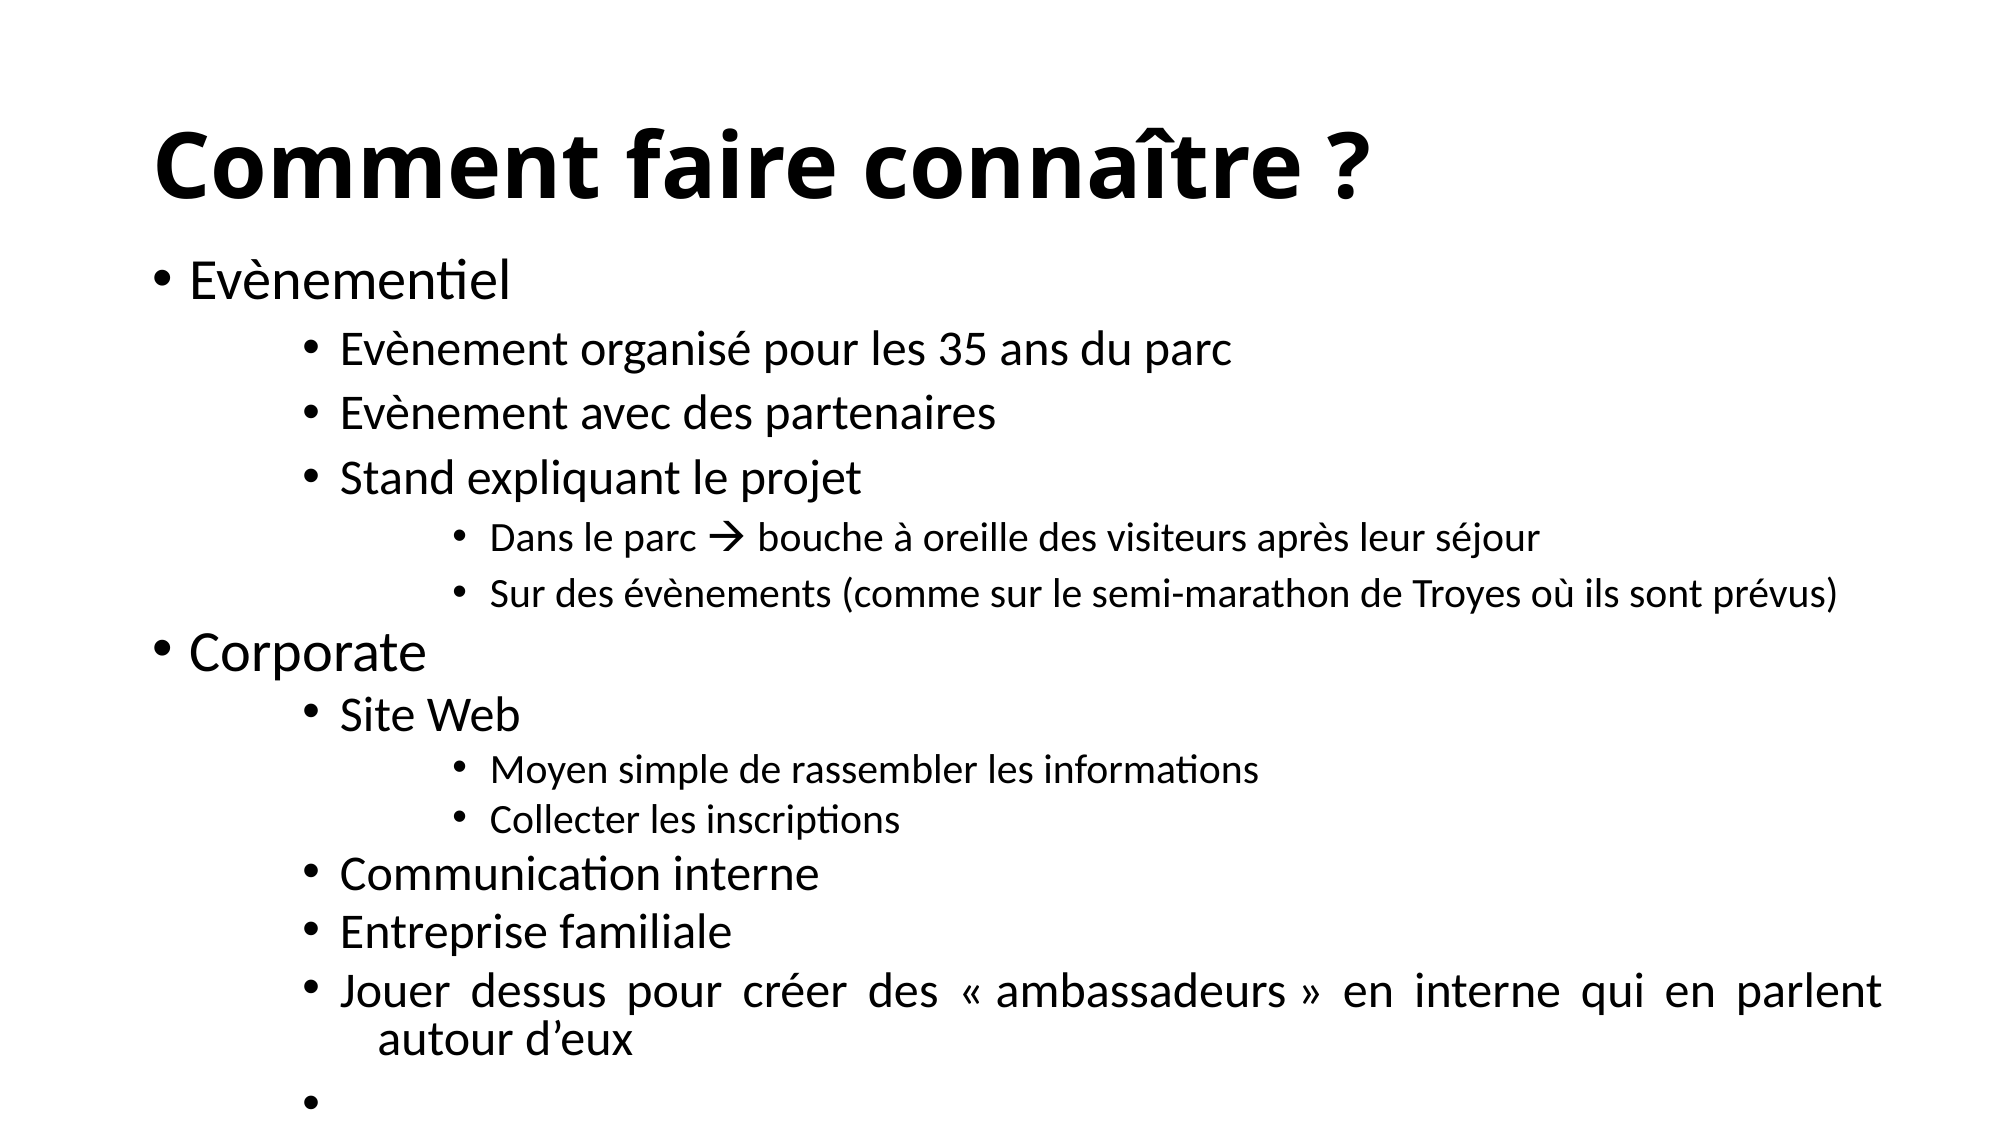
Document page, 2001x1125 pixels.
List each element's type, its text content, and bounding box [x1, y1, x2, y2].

list Evènementiel Evènement organisé pour les 35 ans du parc Evènement avec des partenaires Stand expliquant le projet Dans le parc  bouche à oreille des visiteurs après leur séjour Sur des évènements (comme sur le semi-marathon de Troyes où ils sont prévus) [137, 241, 1902, 619]
title Comment faire connaître ? [137, 59, 1863, 241]
text_box Corporate Site Web Moyen simple de rassembler les informations Collecter les inscriptions Communication interne Entreprise familiale Jouer dessus pour créer des « ambassadeurs » en interne qui en parlent autour d’eux [137, 619, 1902, 1099]
